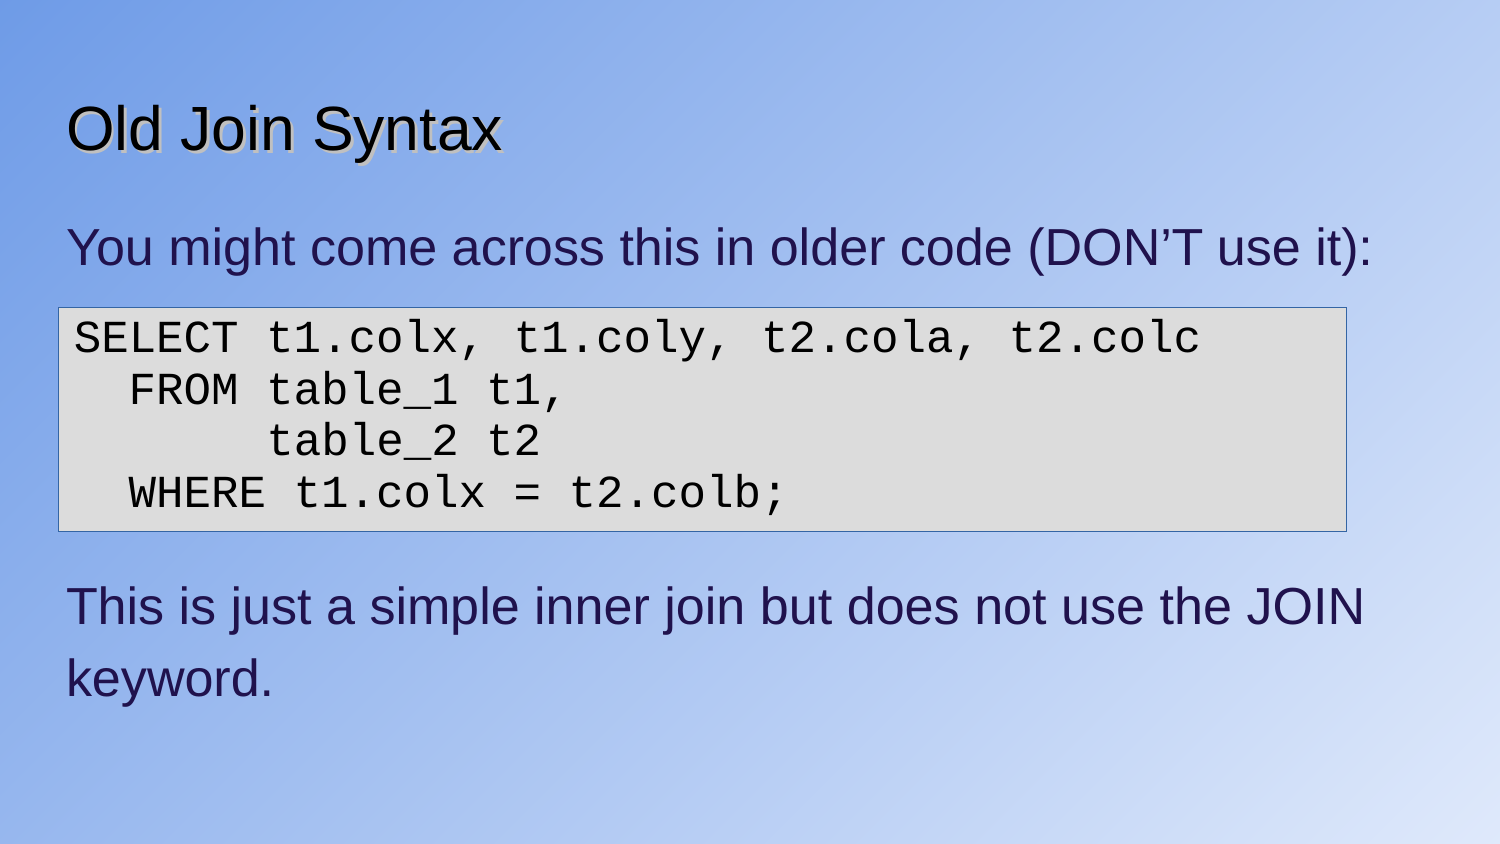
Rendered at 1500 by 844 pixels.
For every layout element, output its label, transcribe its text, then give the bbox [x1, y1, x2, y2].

title Old Join Syntax [51, 72, 1449, 167]
text_box SELECT t1.colx, t1.coly, t2.cola, t2.colc FROM table_1 t1, table_2 t2 WHERE t1.colx = t2.colb; [58, 307, 1347, 532]
list You might come across this in older code (DON’T use it): This is just a simple inner join but does not use the JOIN keyword. [51, 189, 1449, 750]
